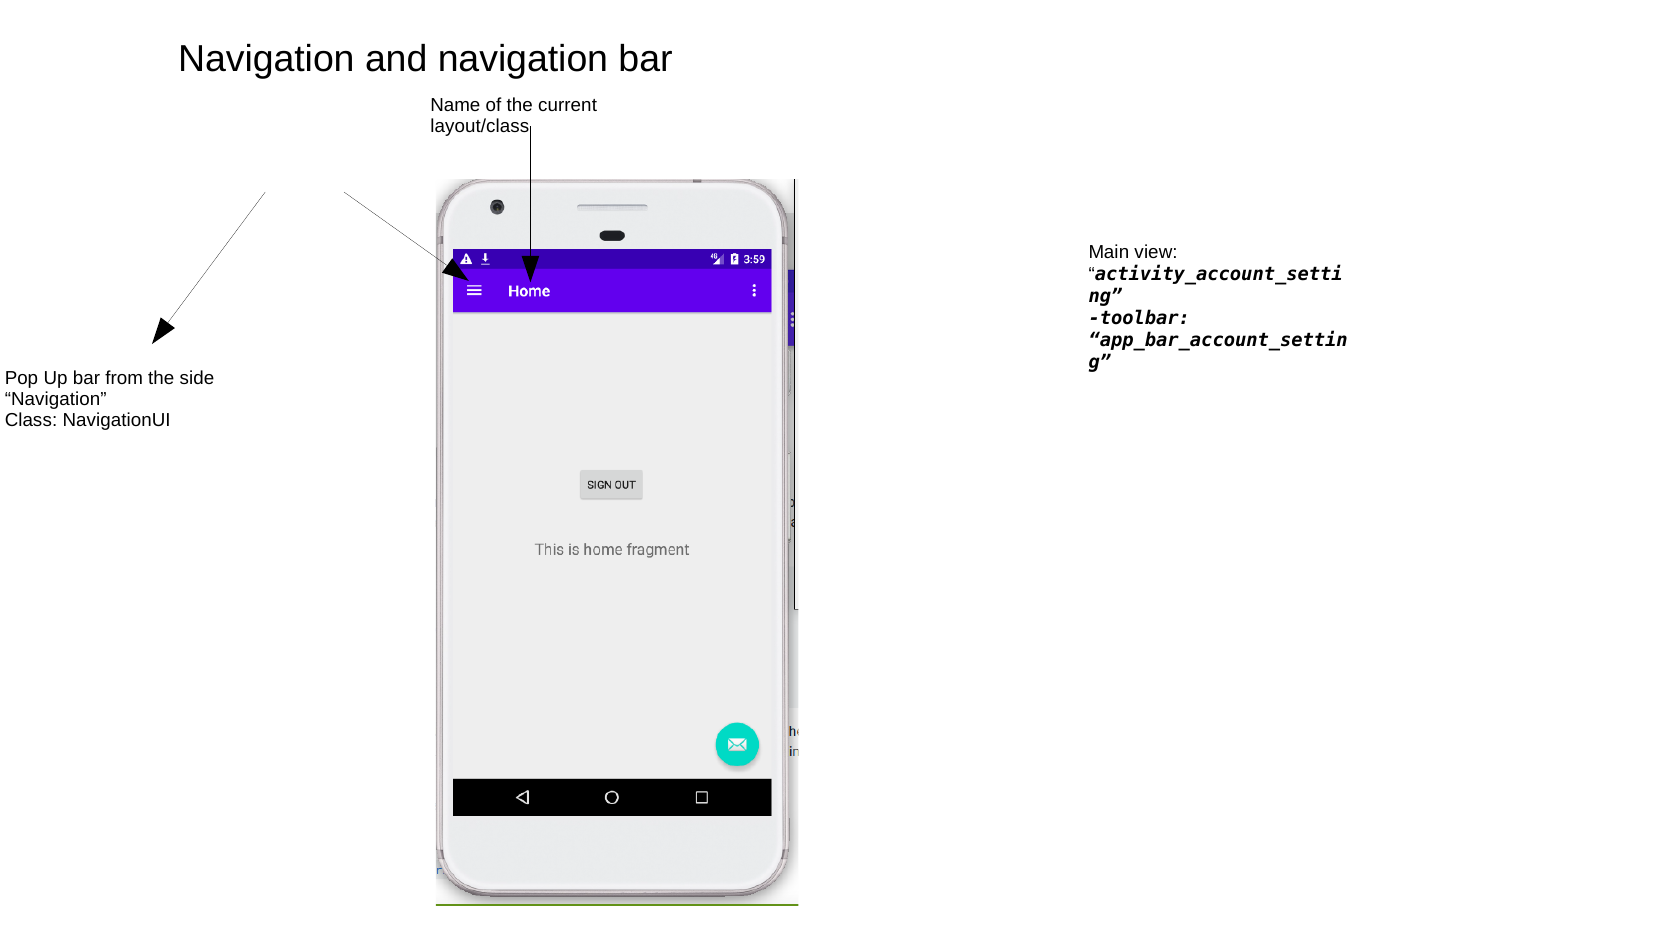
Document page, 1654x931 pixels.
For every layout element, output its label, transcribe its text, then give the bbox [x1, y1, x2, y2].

picture [435, 179, 799, 906]
text_box Main view: “activity_account_setting” -toolbar: “app_bar_account_setting” [1073, 234, 1364, 424]
text_box Pop Up bar from the side “Navigation” Class: NavigationUI [0, 359, 280, 501]
text_box Name of the current layout/class [415, 86, 706, 165]
text_box Navigation and navigation bar [163, 30, 1456, 87]
